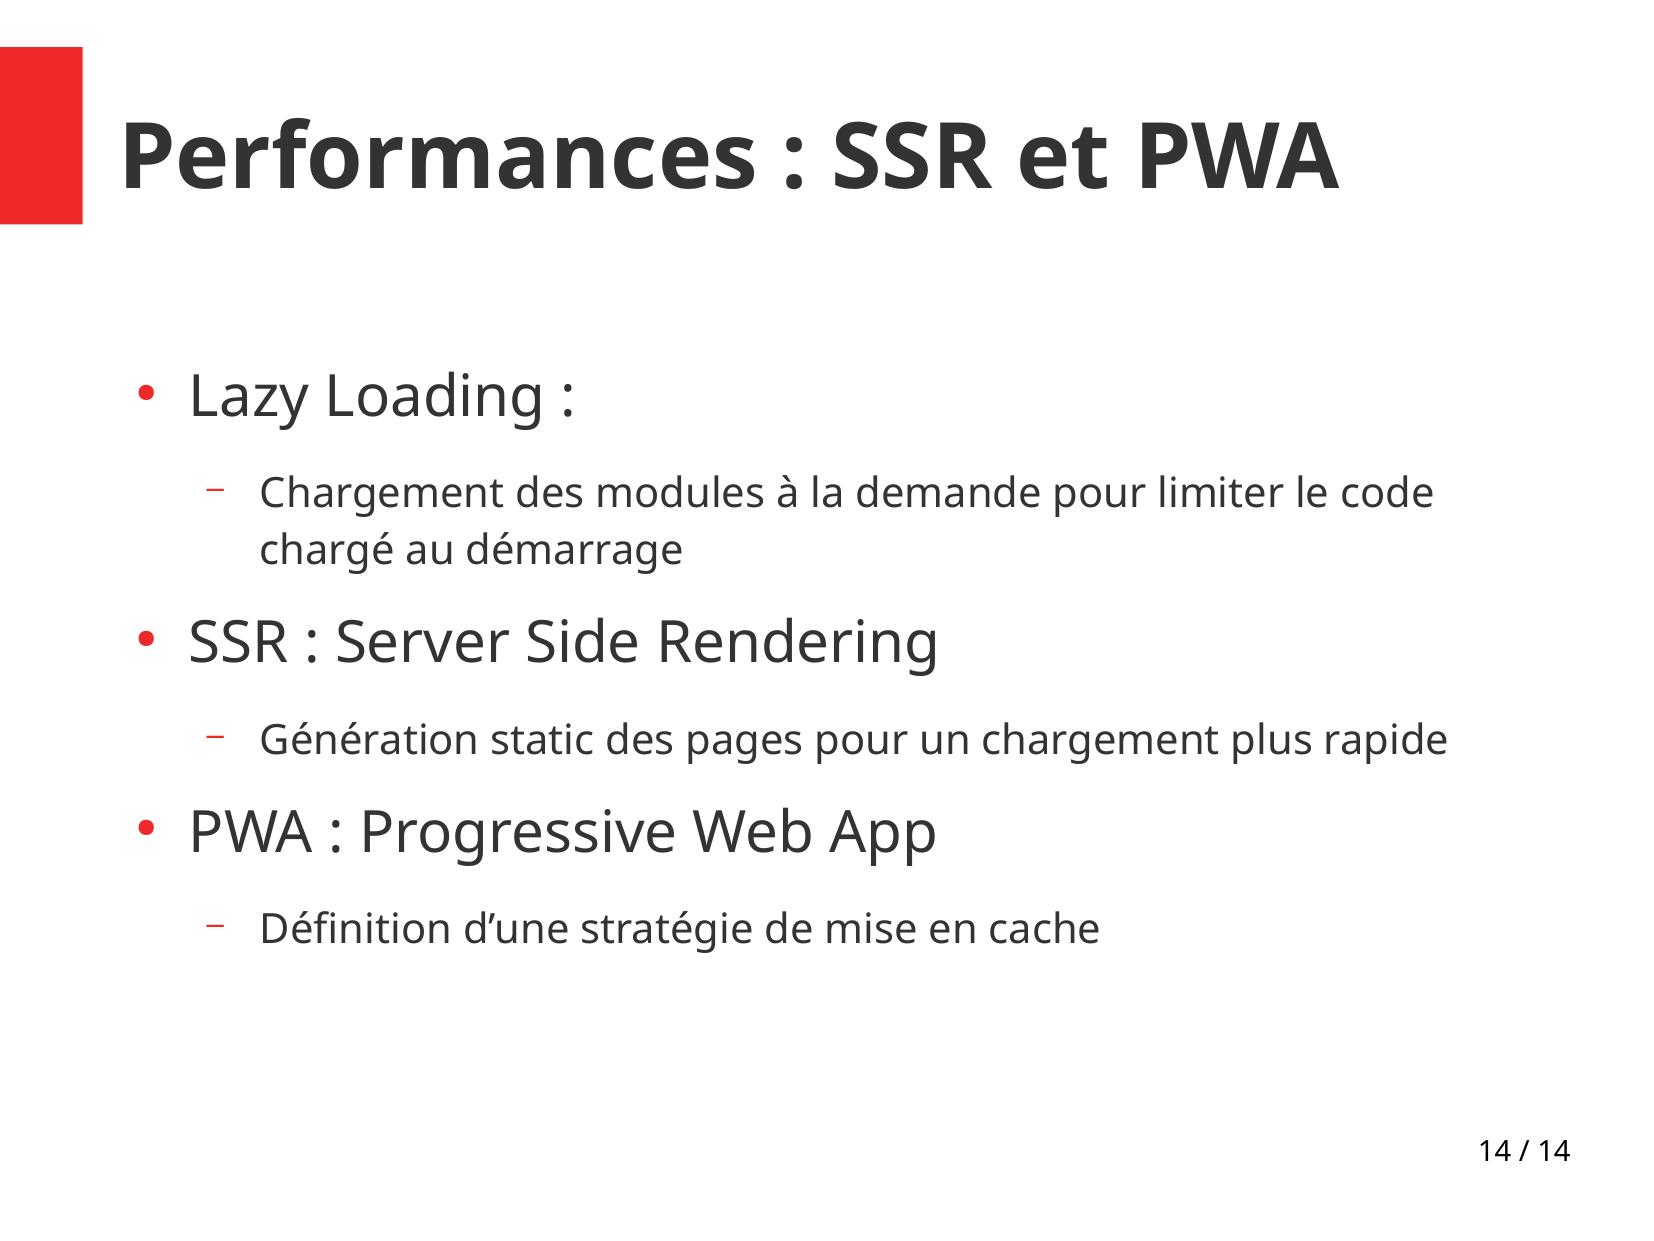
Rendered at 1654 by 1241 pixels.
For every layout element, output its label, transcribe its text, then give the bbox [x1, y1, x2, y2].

title Performances : SSR et PWA [118, 49, 1571, 257]
list Lazy Loading : Chargement des modules à la demande pour limiter le code chargé au démarrage SSR : Server Side Rendering Génération static des pages pour un chargement plus rapide PWA : Progressive Web App Définition d’une stratégie de mise en cache [118, 354, 1536, 1074]
